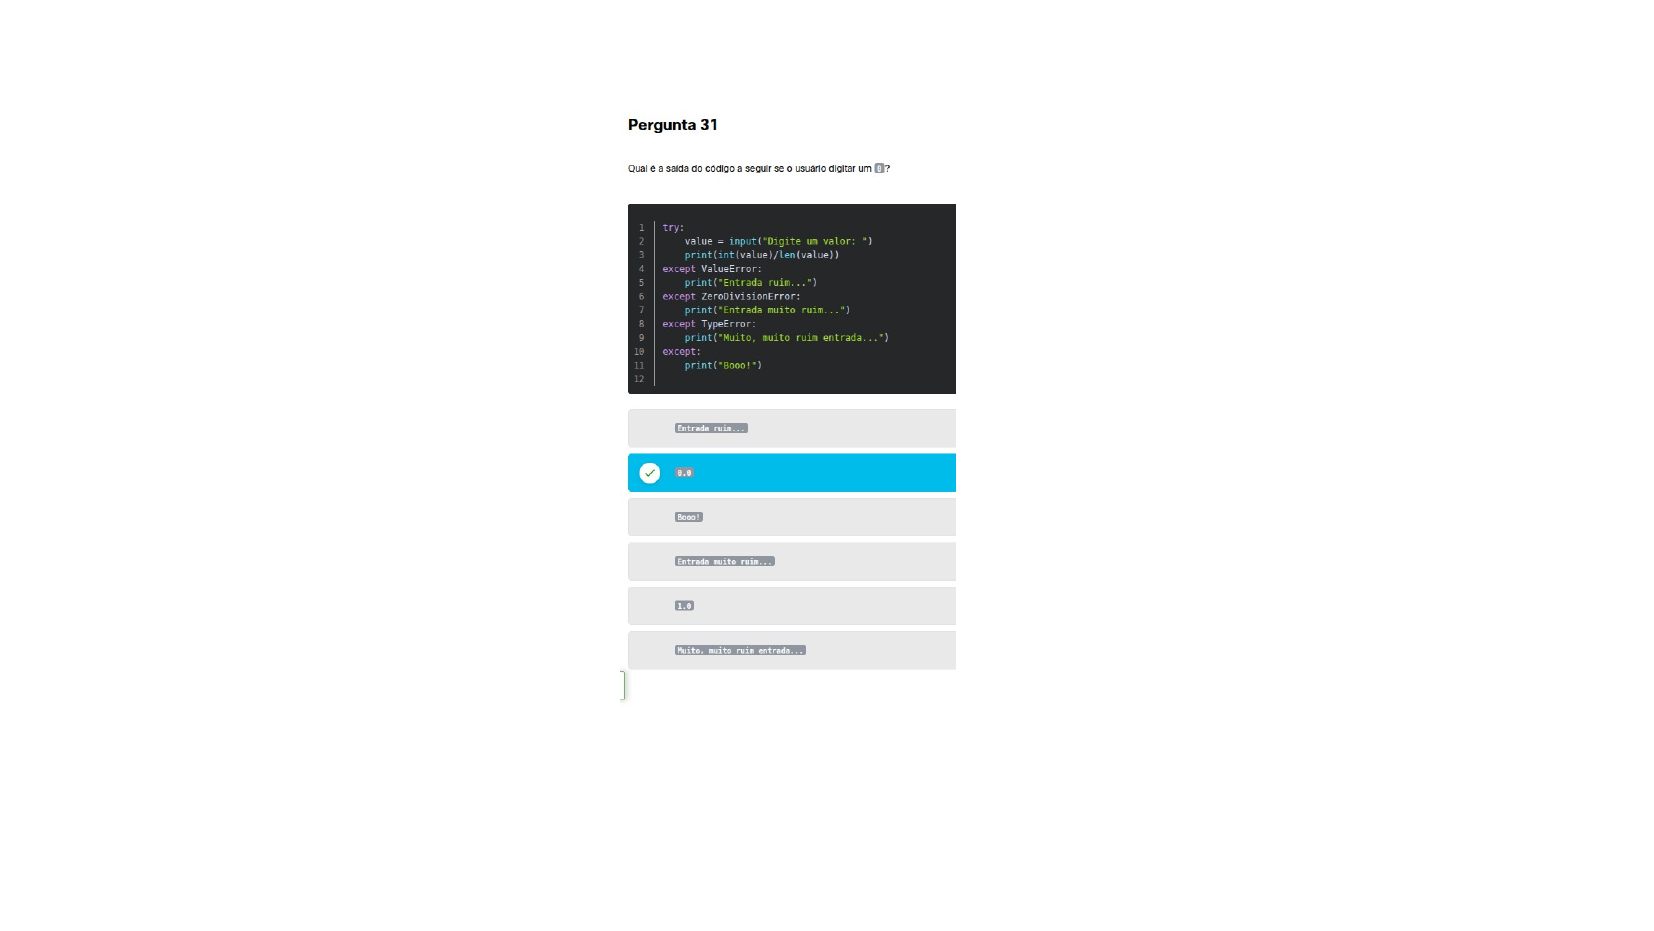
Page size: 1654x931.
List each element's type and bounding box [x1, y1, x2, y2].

picture [620, 110, 956, 709]
picture [675, 467, 694, 477]
picture [640, 463, 660, 483]
